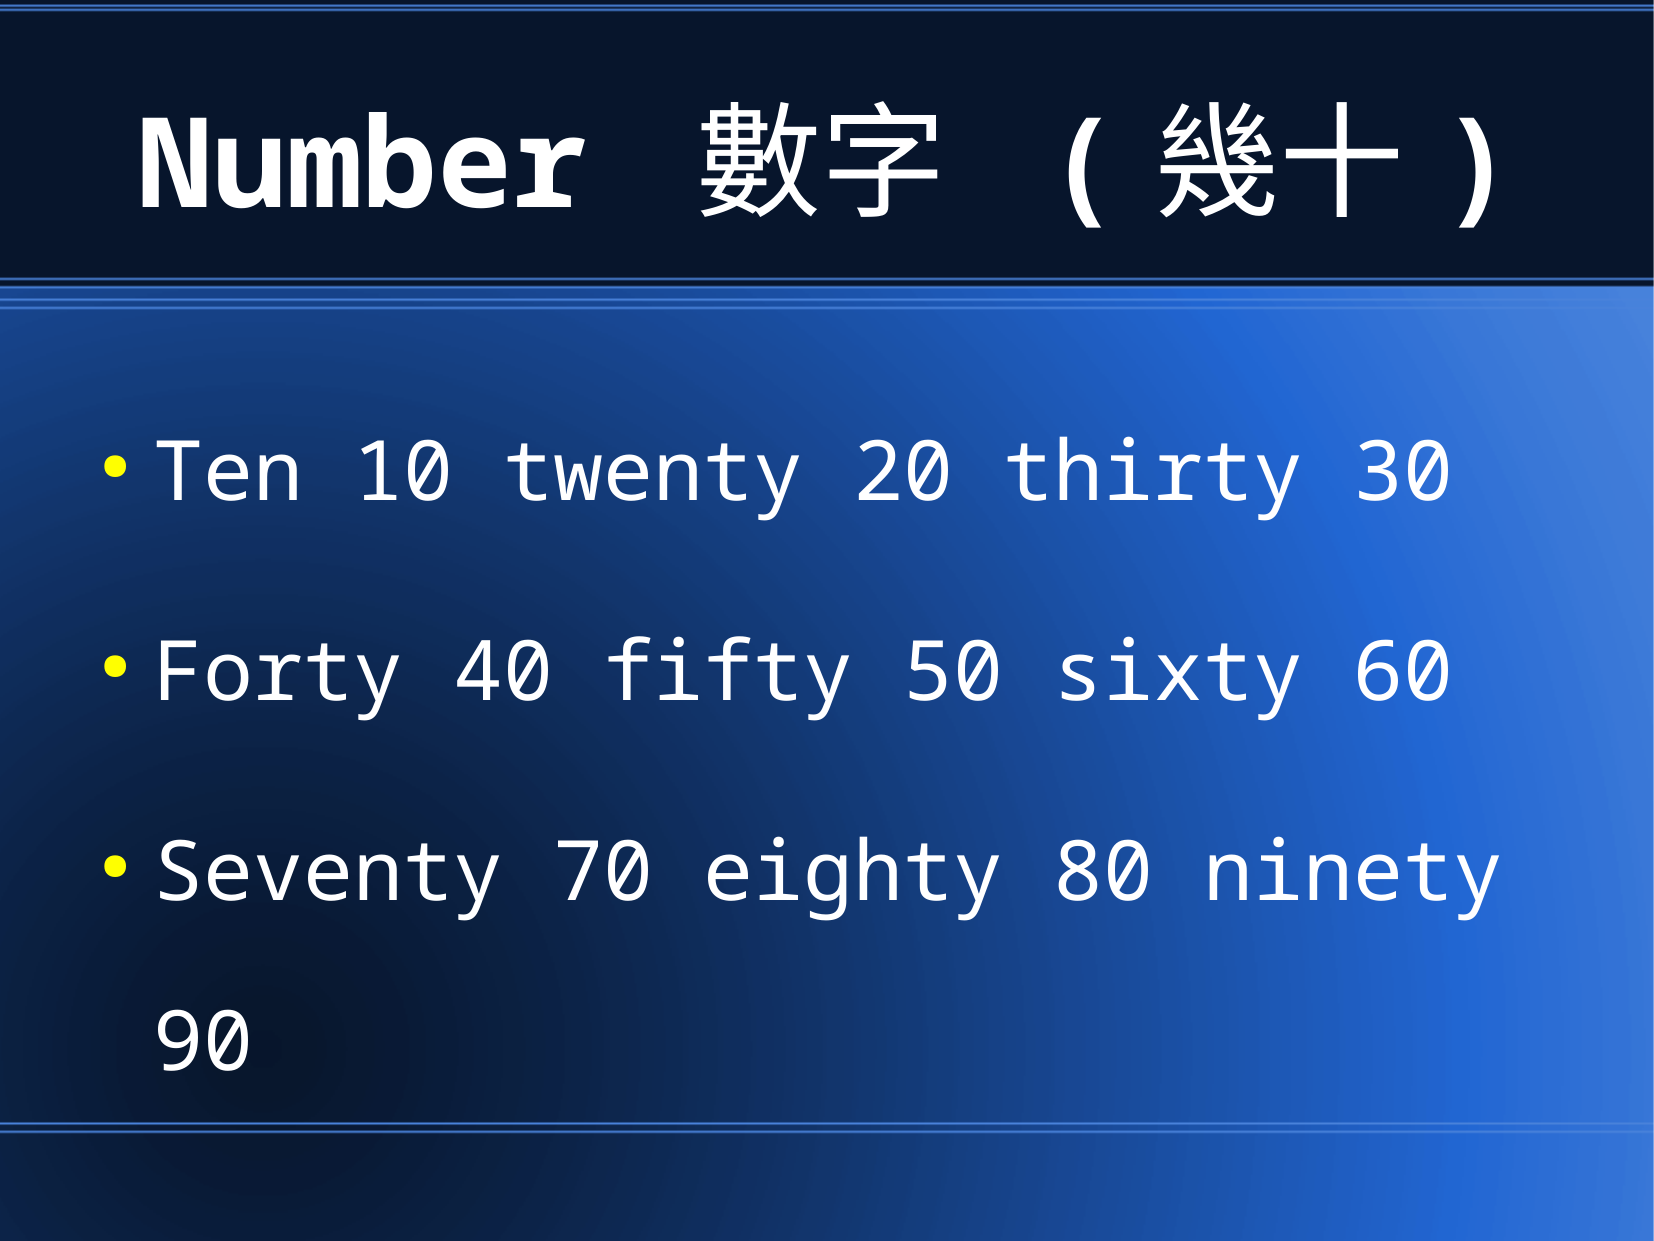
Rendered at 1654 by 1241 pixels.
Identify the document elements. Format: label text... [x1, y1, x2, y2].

list Ten 10 twenty 20 thirty 30 Forty 40 fifty 50 sixty 60 Seventy 70 eighty 80 ninety 90 [82, 355, 1571, 1241]
picture [0, 0, 1654, 1241]
title Number 數字 (幾十) [82, 49, 1571, 257]
